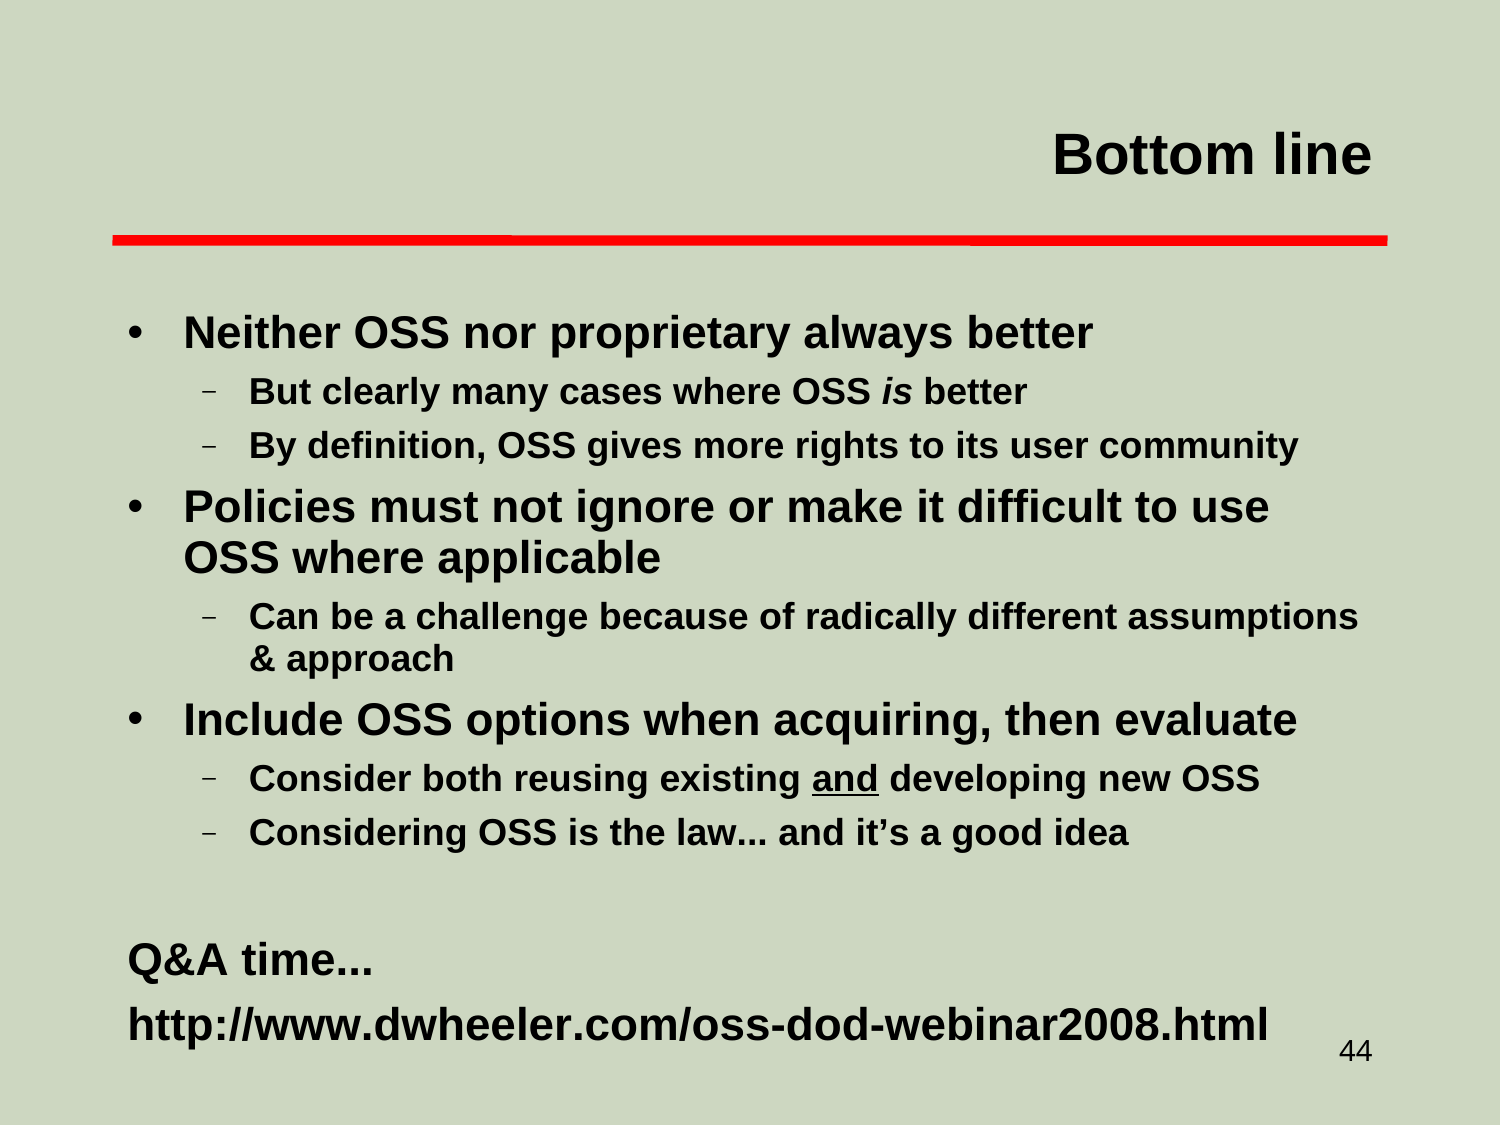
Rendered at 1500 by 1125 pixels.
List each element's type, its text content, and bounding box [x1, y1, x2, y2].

title Bottom line [337, 85, 1388, 224]
list Neither OSS nor proprietary always better But clearly many cases where OSS is better By definition, OSS gives more rights to its user community Policies must not ignore or make it difficult to use OSS where applicable Can be a challenge because of radically different assumptions & approach Include OSS options when acquiring, then evaluate Consider both reusing existing and developing new OSS Considering OSS is the law... and it’s a good idea Q&A time... http://www.dwheeler.com/oss-dod-webinar2008.html [112, 299, 1388, 1062]
